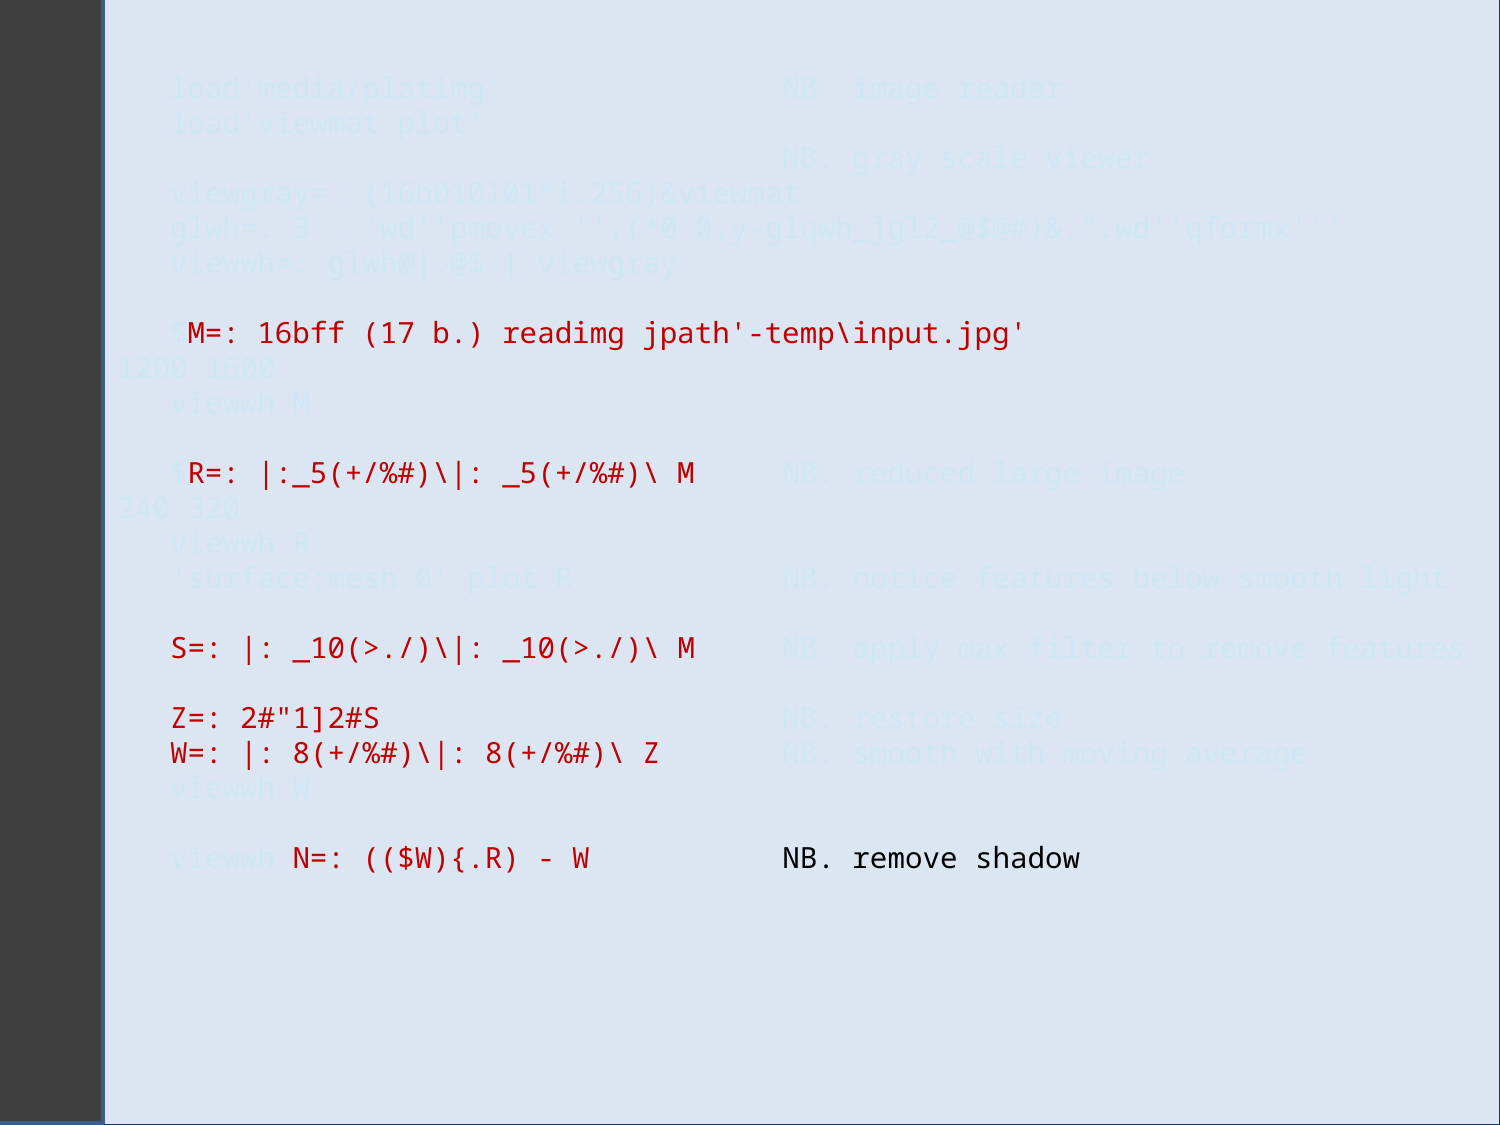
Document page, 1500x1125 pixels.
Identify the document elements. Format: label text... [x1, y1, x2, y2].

text_box [0, 0, 1500, 1125]
text_box load'media/platimg' NB. image reader load'viewmat plot' NB. gray scale viewer viewgray=: (16b010101*i.256)&viewmat glwh=: 3 : 'wd''pmovex '',(*0 0,y-glqwh_jgl2_@$@#)&.".wd''qformx''' viewwh=: glwh@|.@$ [ viewgray $M=: 16bff (17 b.) readimg jpath'-temp\input.jpg' 1200 1600 viewwh M $R=: |:_5(+/%#)\|: _5(+/%#)\ M NB. reduced large image 240 320 viewwh R 'surface;mesh 0' plot R NB. notice features below smooth light S=: |: _10(>./)\|: _10(>./)\ M NB. apply max filter to remove features Z=: 2#"1]2#S NB. restore size W=: |: 8(+/%#)\|: 8(+/%#)\ Z NB. smooth with moving average viewwh W viewwh N=: (($W){.R) - W NB. remove shadow [103, 62, 1500, 882]
